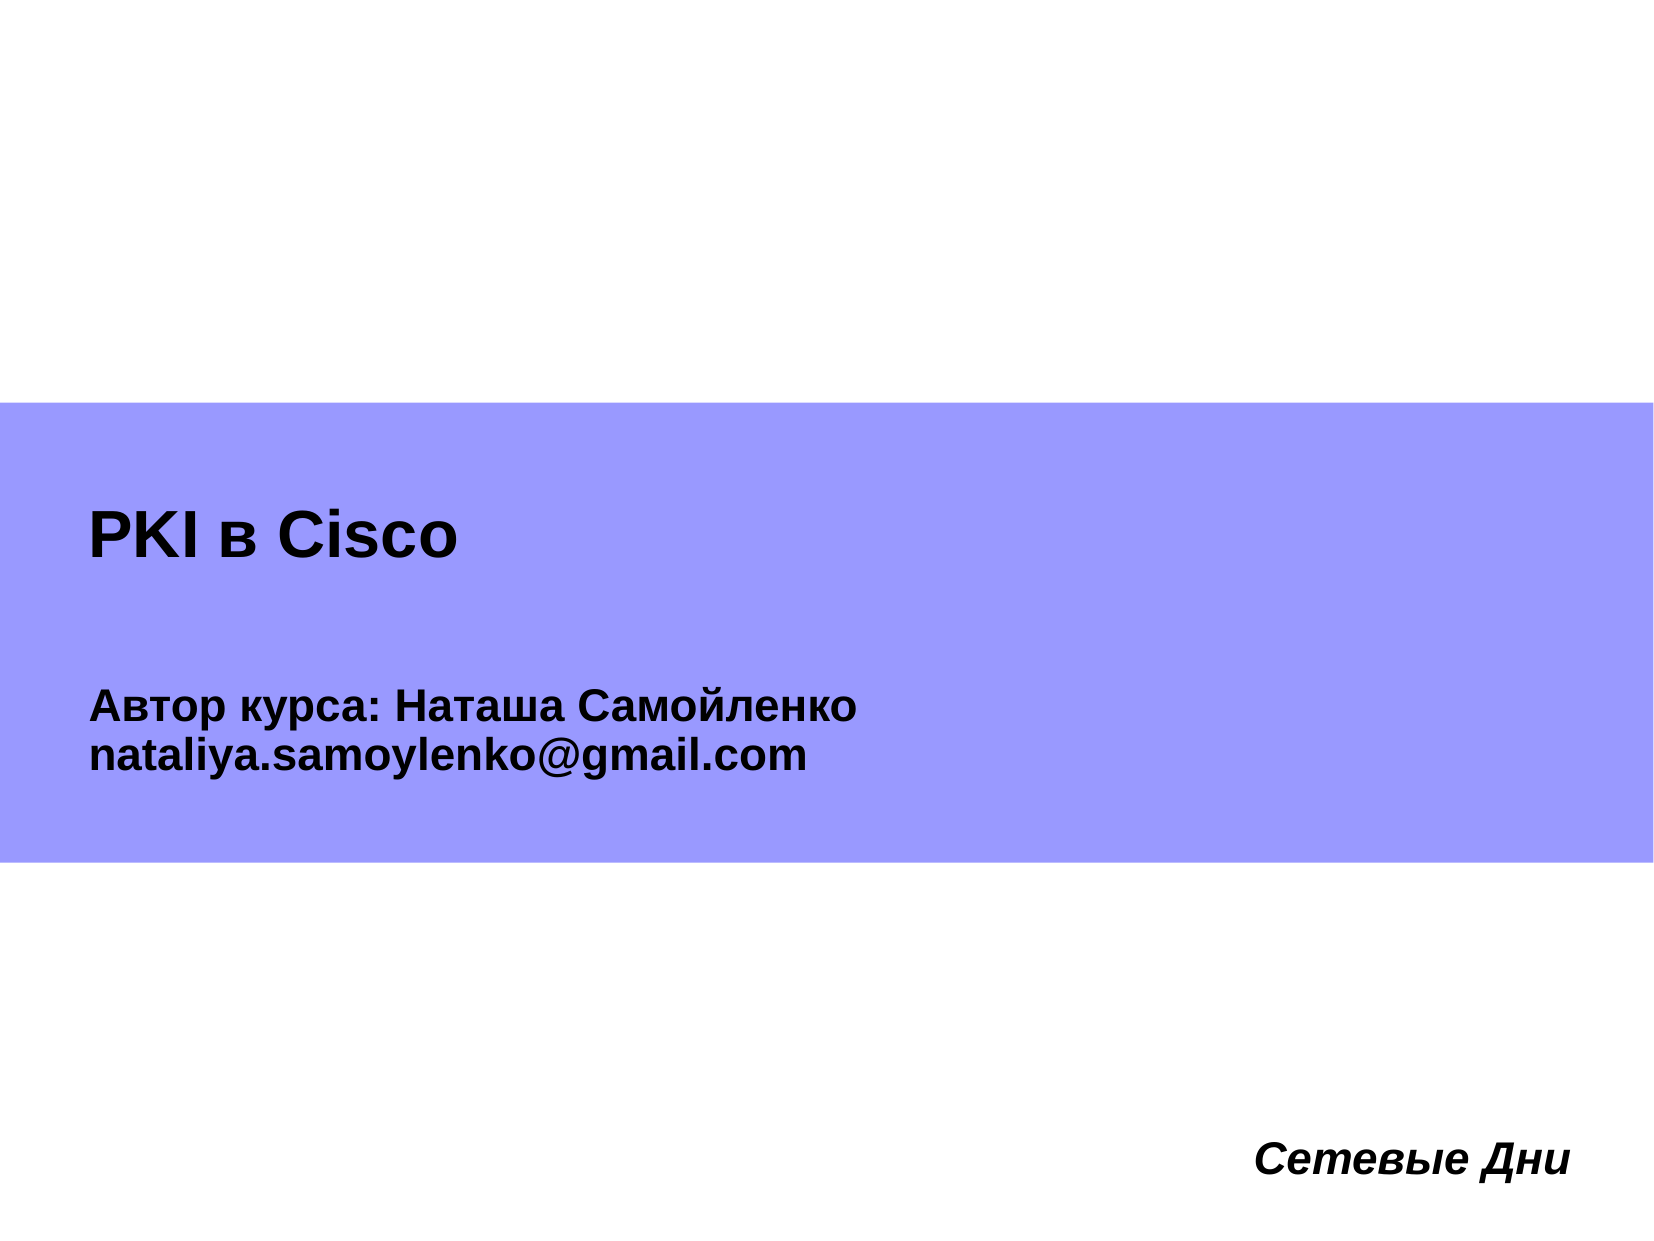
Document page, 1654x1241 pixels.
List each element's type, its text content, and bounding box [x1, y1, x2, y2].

text_box PKI в Cisco [74, 493, 1537, 676]
text_box Сетевые Дни [1240, 1128, 1613, 1212]
text_box Автор курса: Наташа Самойленко nataliya.samoylenko@gmail.com [75, 674, 1163, 831]
